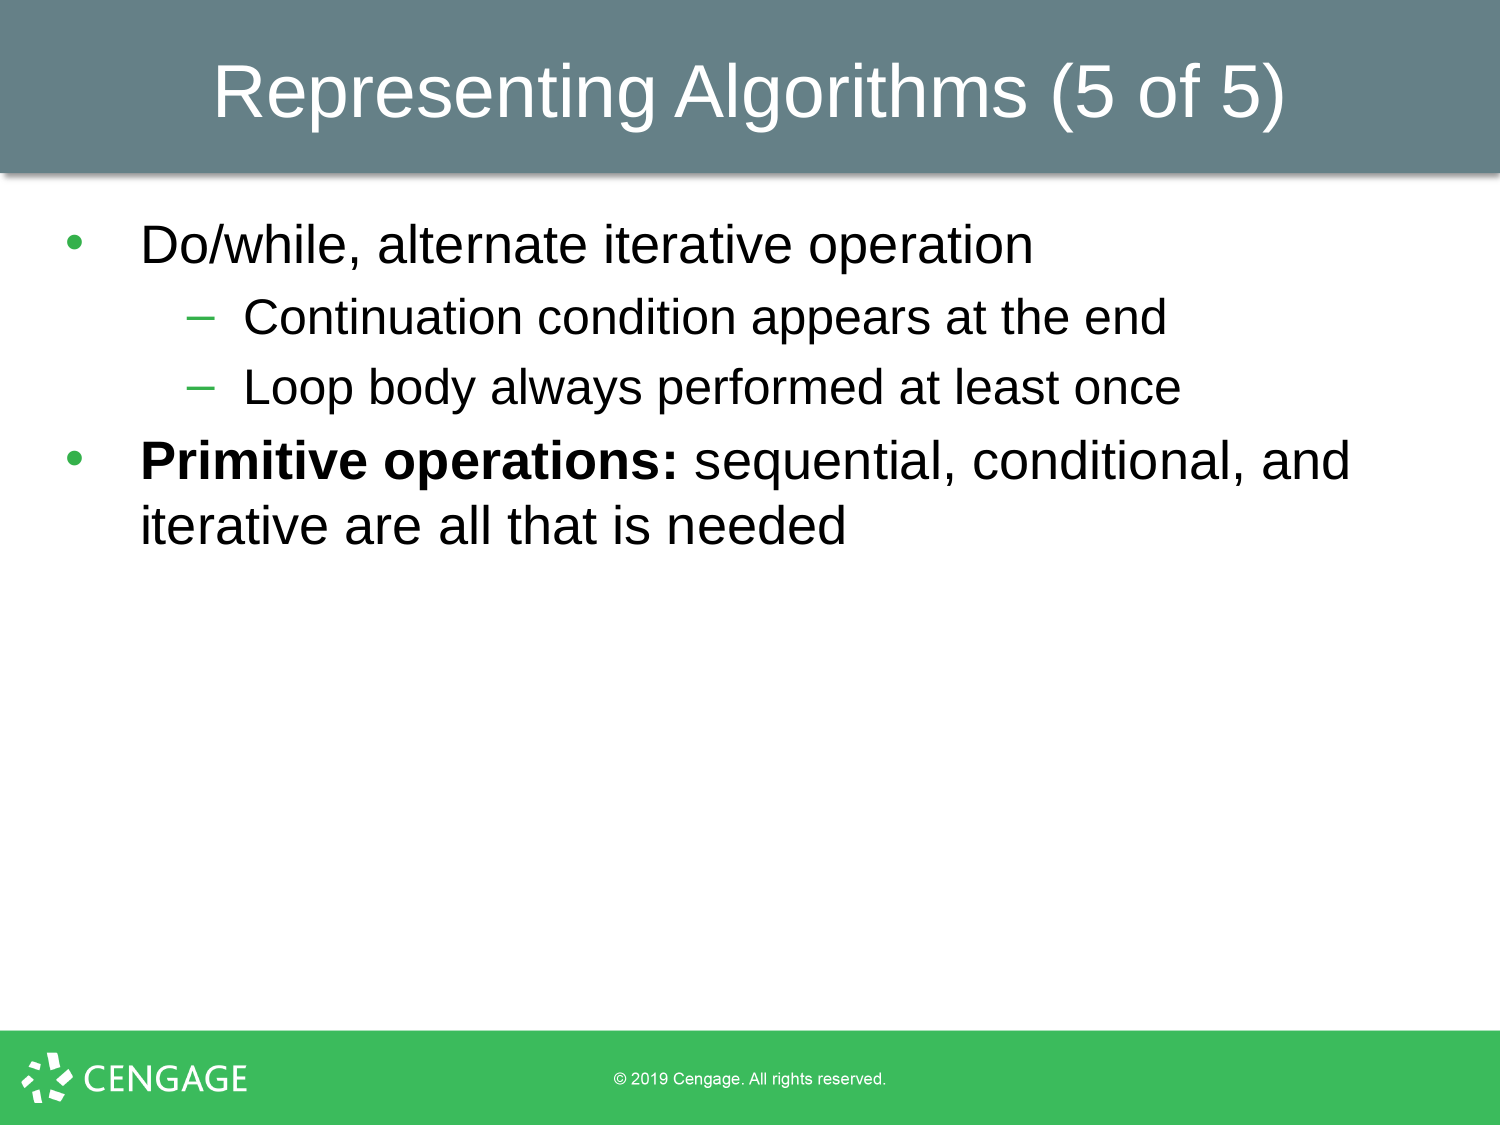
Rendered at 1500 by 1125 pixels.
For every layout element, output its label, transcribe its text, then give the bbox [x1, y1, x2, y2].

list Do/while, alternate iterative operation Continuation condition appears at the end Loop body always performed at least once Primitive operations: sequential, conditional, and iterative are all that is needed [40, 201, 1460, 1005]
title Representing Algorithms (5 of 5) [0, 0, 1500, 174]
picture [0, 174, 1500, 1125]
